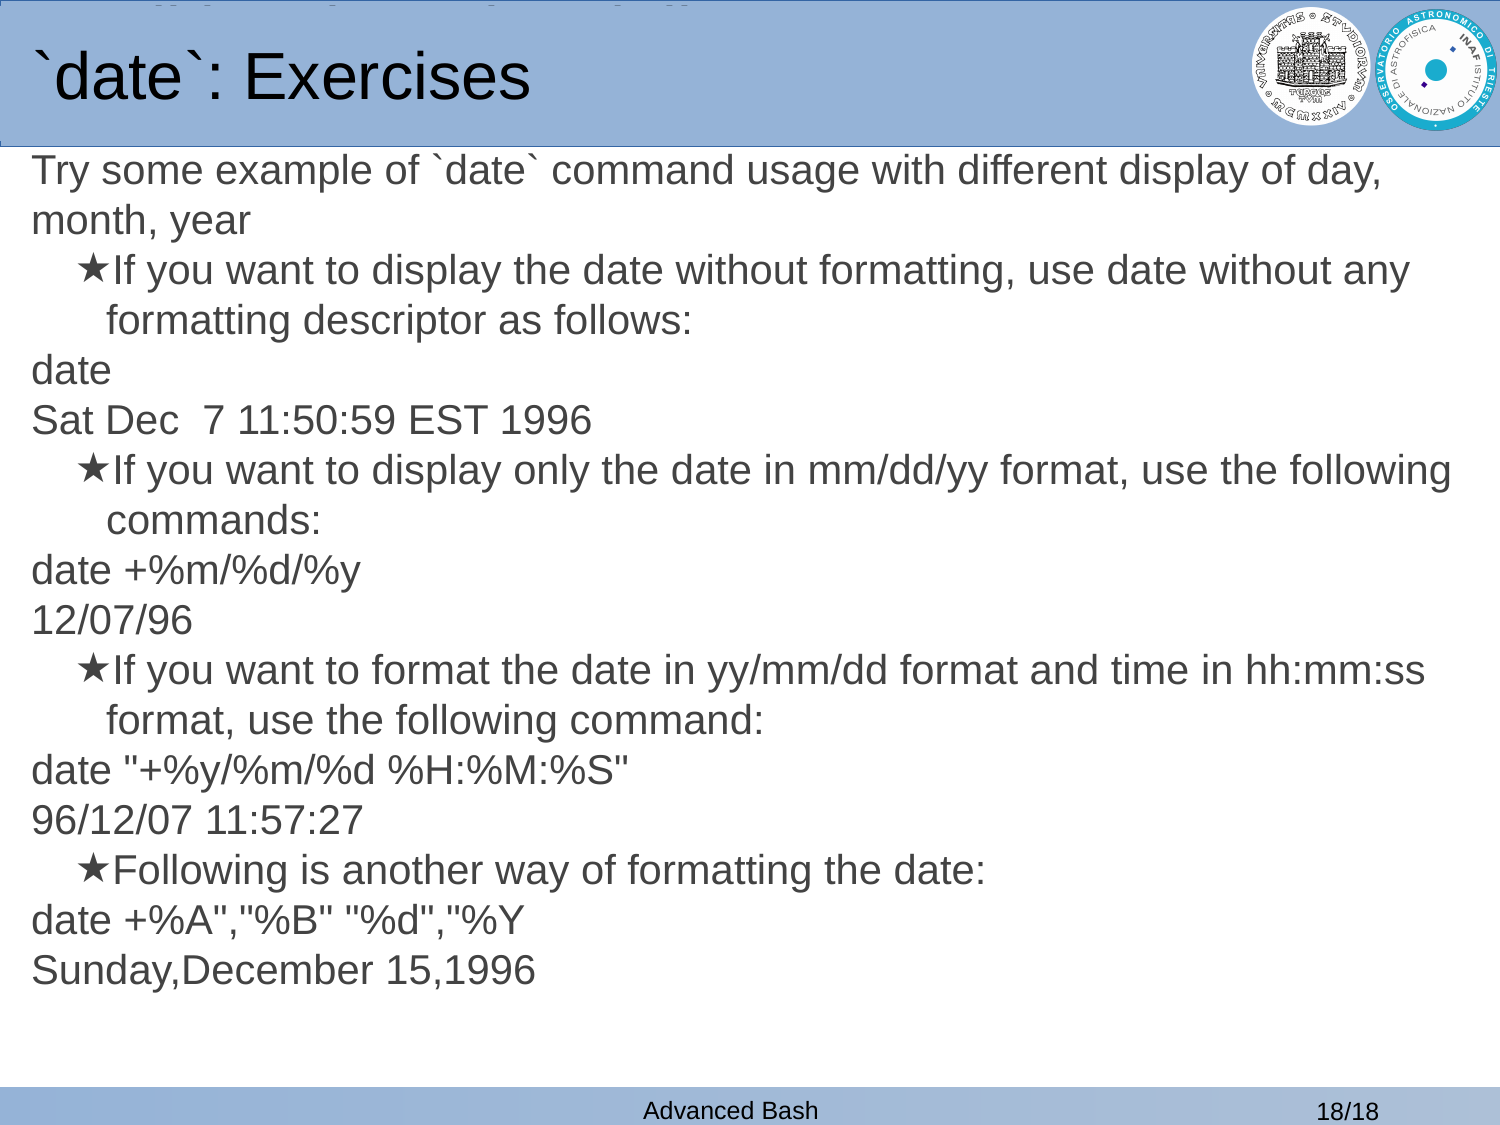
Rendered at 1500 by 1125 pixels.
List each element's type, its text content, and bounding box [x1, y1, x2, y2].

title Traditional service delivery [0, 0, 1500, 135]
list Try some example of `date` command usage with different display of day, month, year If you want to display the date without formatting, use date without any formatting descriptor as follows: date Sat Dec 7 11:50:59 EST 1996 If you want to display only the date in mm/dd/yy format, use the following commands: date +%m/%d/%y 12/07/96 If you want to format the date in yy/mm/dd format and time in hh:mm:ss format, use the following command: date "+%y/%m/%d %H:%M:%S" 96/12/07 11:57:27 Following is another way of formatting the date: date +%A","%B" "%d","%Y Sunday,December 15,1996 [16, 135, 1500, 1081]
text_box `date`: Exercises [0, 5, 1232, 141]
